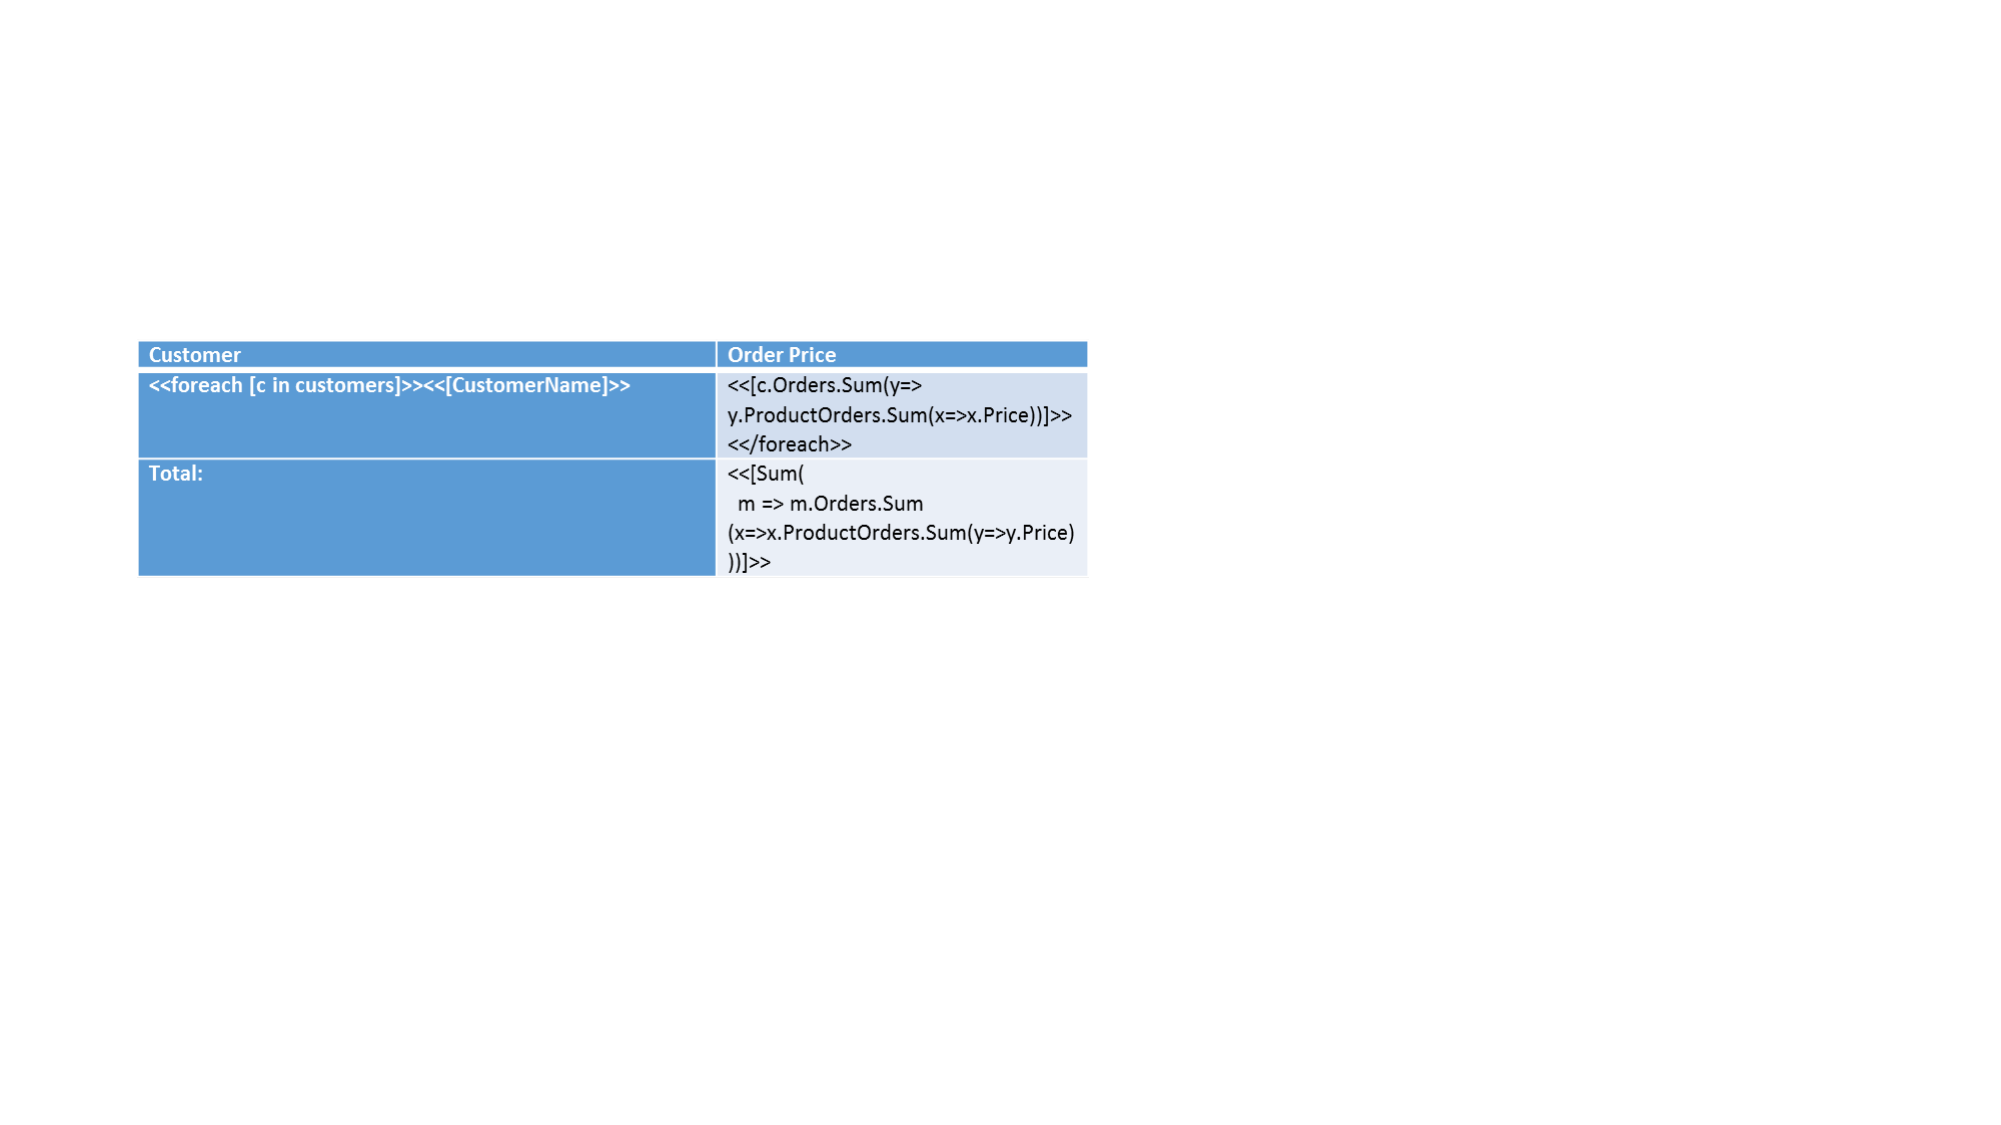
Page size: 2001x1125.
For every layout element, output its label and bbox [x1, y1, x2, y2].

picture [137, 334, 1089, 591]
